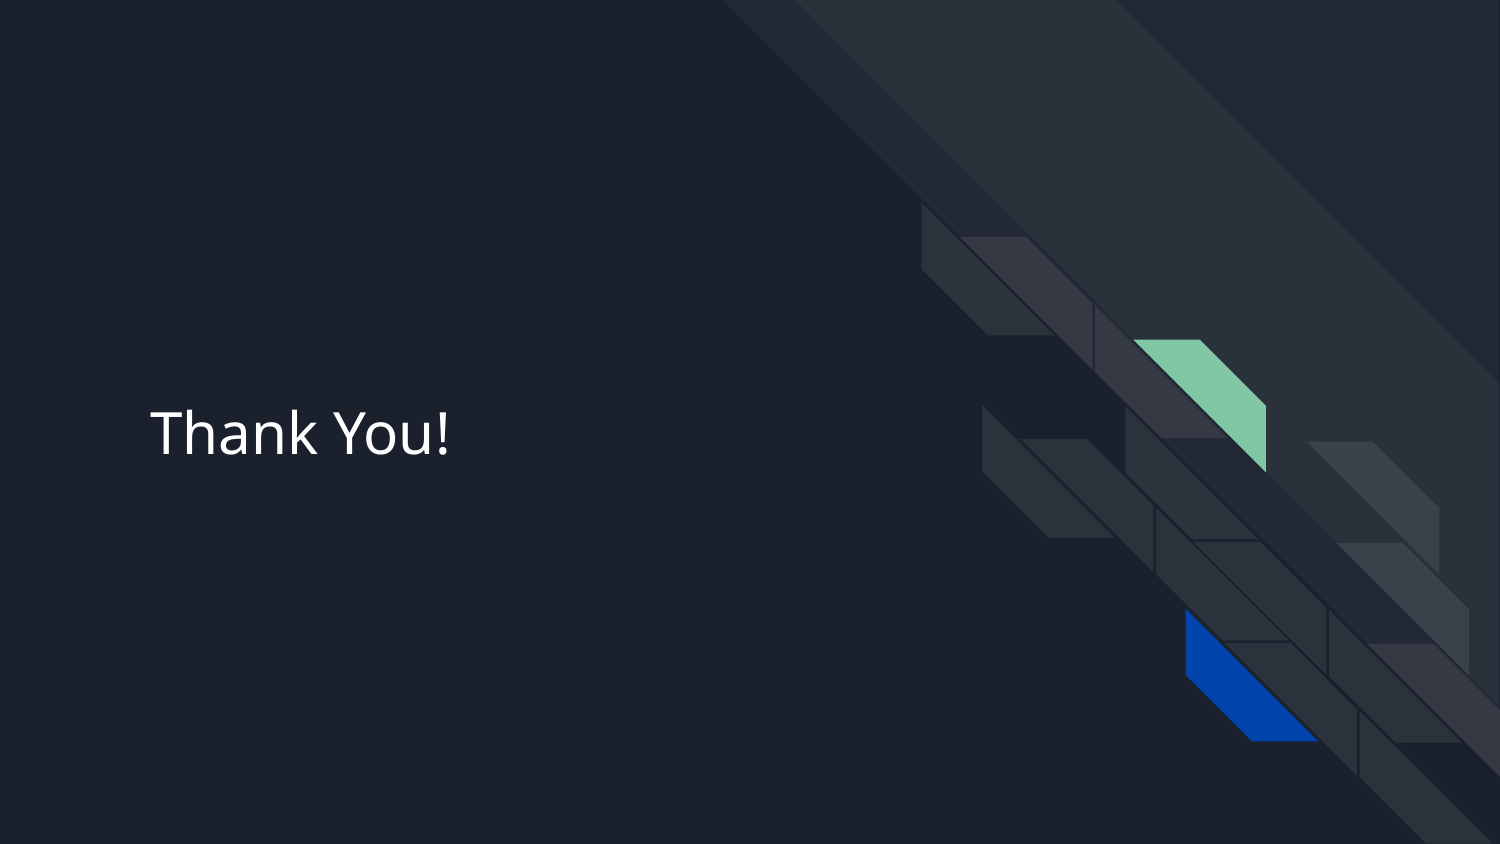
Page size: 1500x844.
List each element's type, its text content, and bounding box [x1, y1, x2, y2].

title Thank You! [135, 336, 888, 526]
